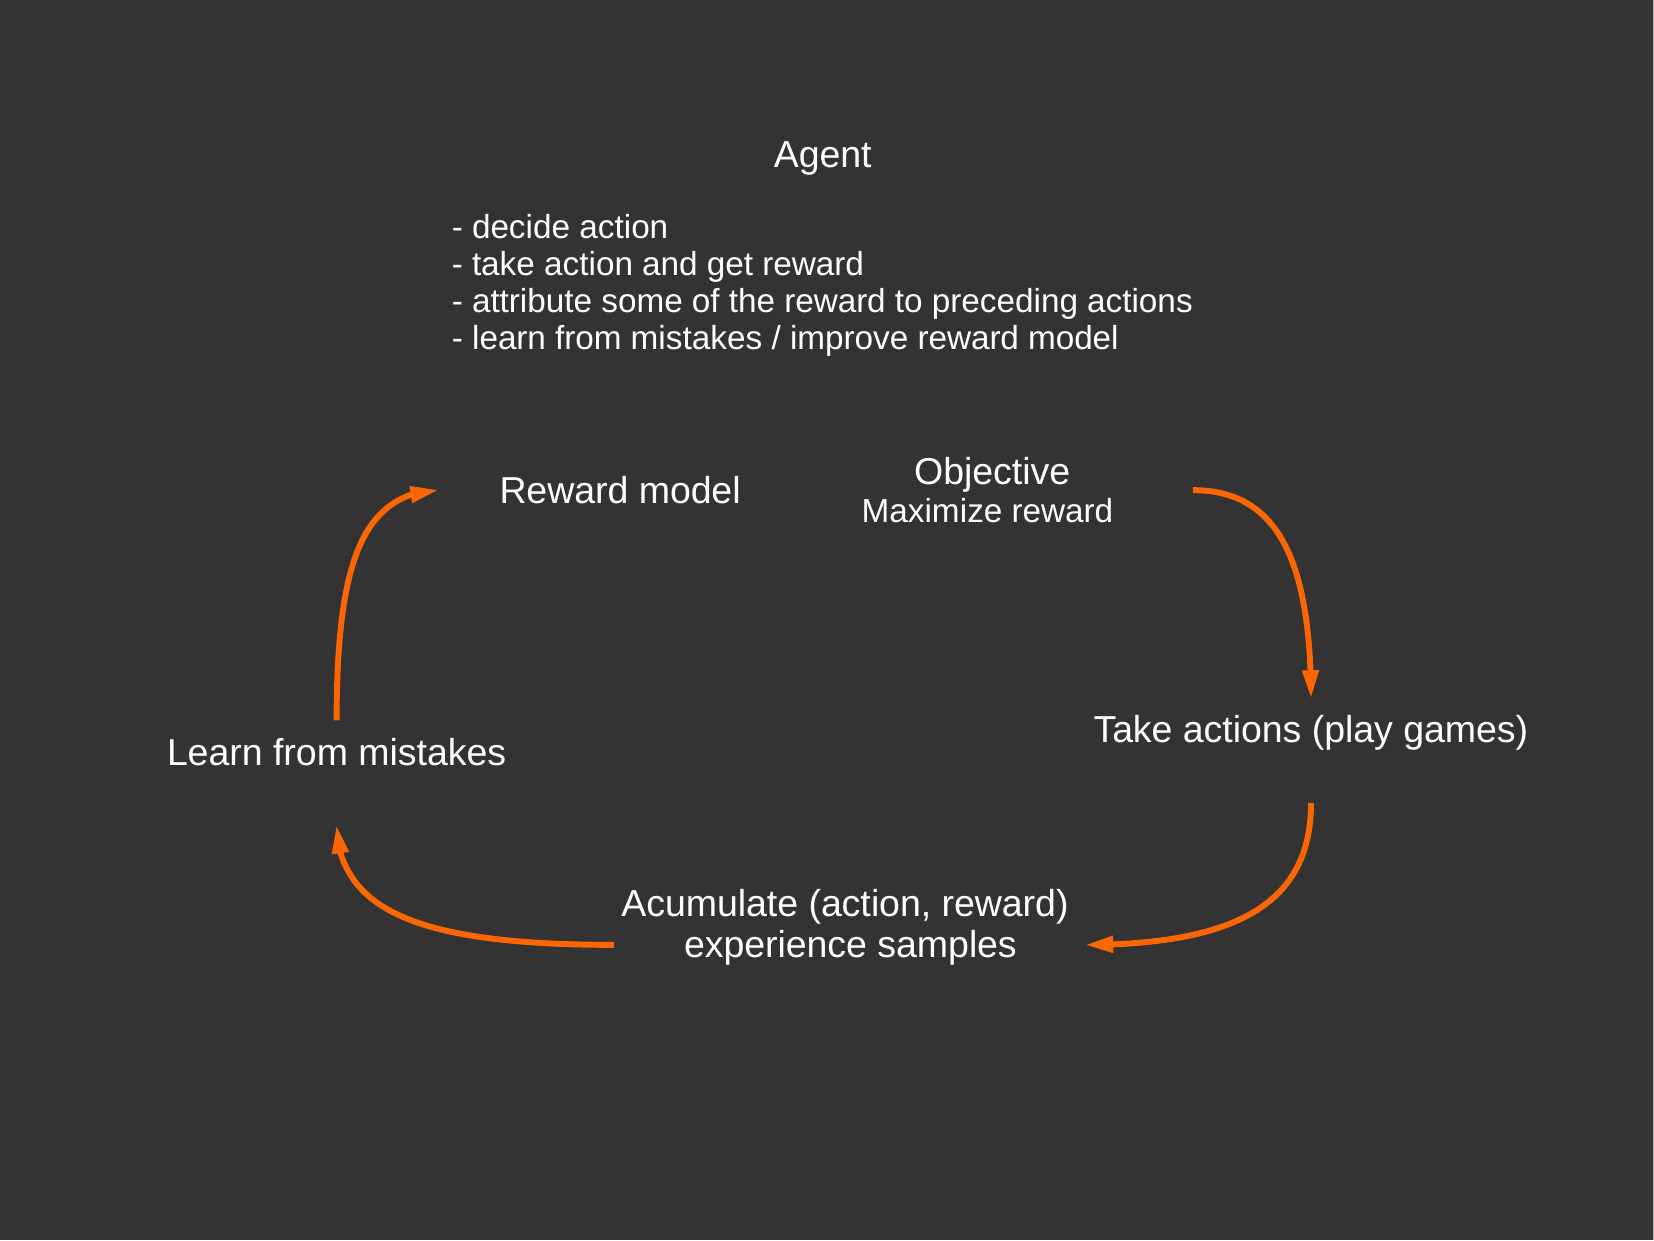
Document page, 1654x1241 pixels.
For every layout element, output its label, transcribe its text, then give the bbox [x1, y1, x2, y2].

text_box Objective Maximize reward [791, 401, 1193, 579]
text_box Learn from mistakes [141, 720, 532, 827]
text_box Take actions (play games) [1074, 696, 1548, 804]
text_box Acumulate (action, reward) experience samples [614, 862, 1087, 1028]
text_box Reward model [437, 401, 791, 579]
text_box Agent - decide action - take action and get reward - attribute some of the reward to preceding actions - learn from mistakes / improve reward model [437, 106, 1193, 401]
